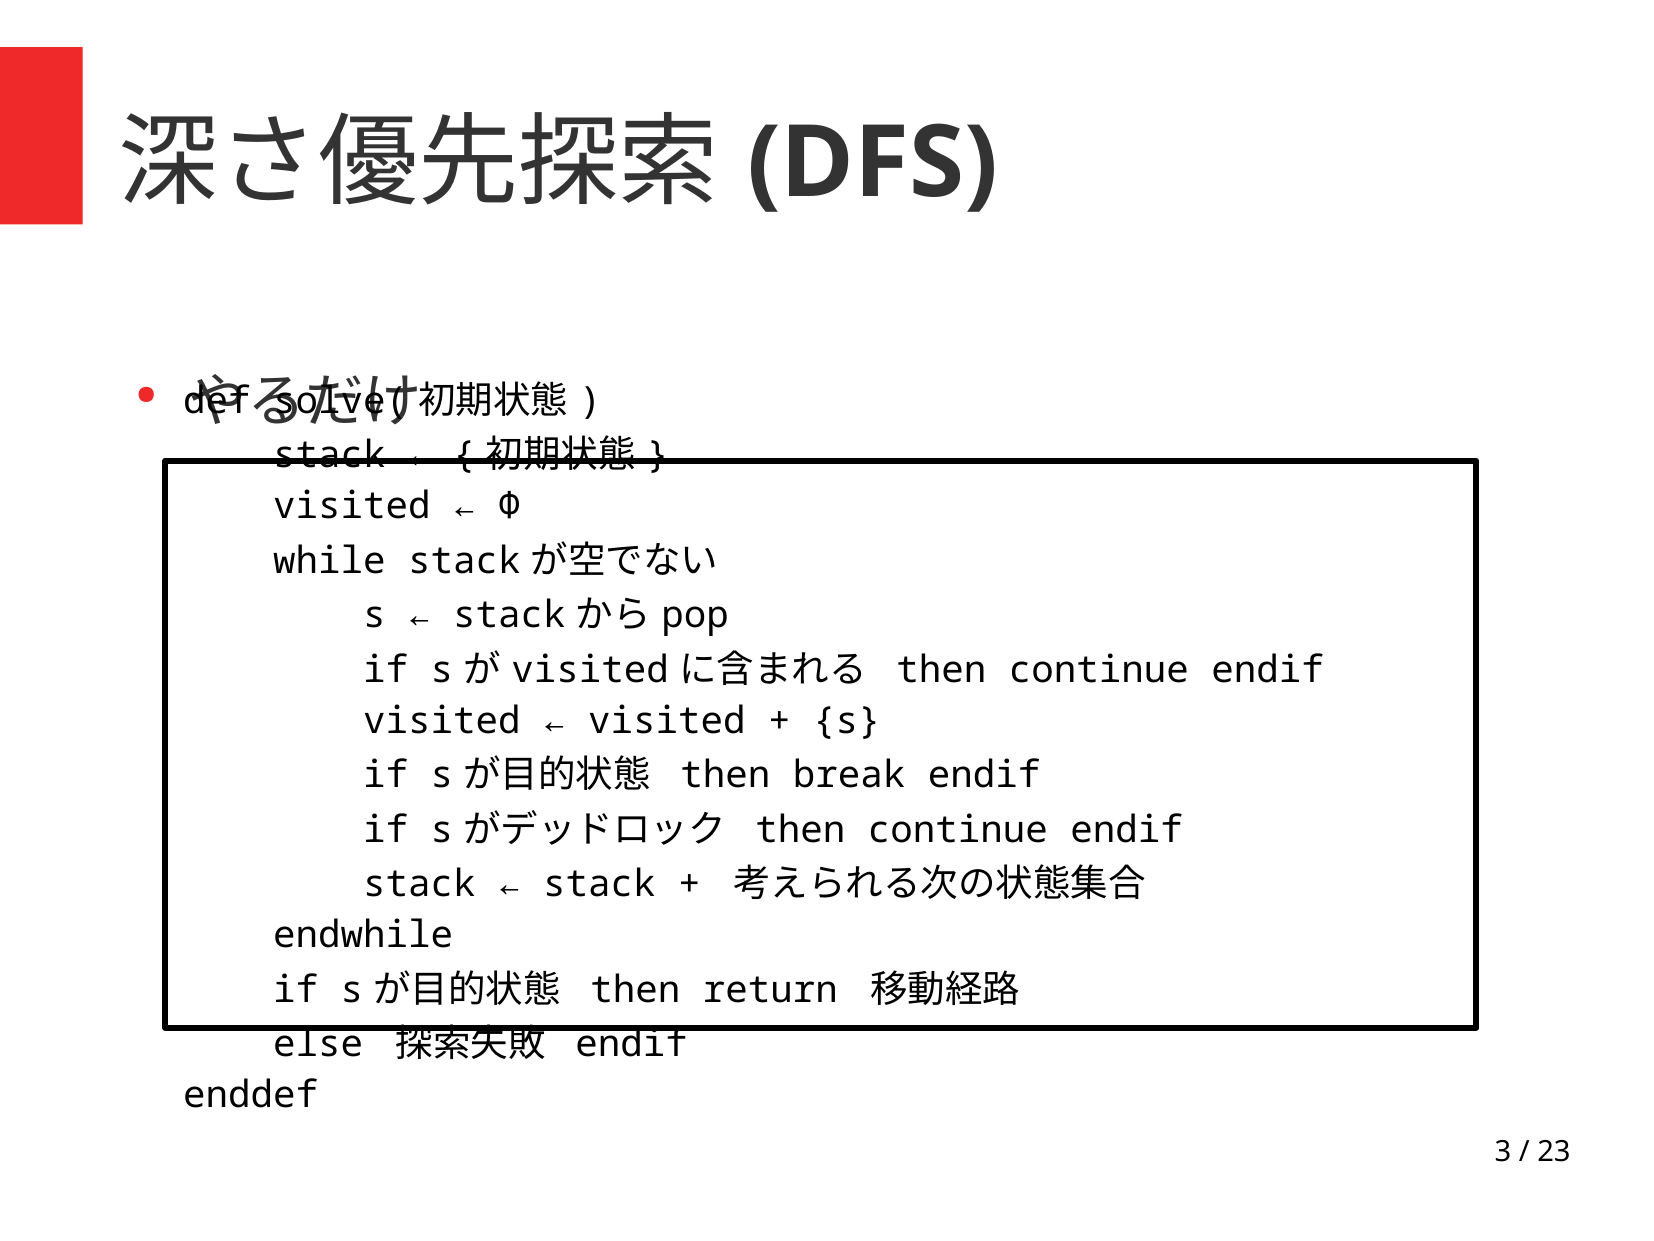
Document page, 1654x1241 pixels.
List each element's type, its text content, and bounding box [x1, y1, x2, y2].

list やるだけ [118, 354, 1536, 1074]
title 深さ優先探索(DFS) [118, 49, 1571, 257]
text_box def solve(初期状態) stack ← {初期状態} visited ← Φ while stackが空でない s ← stackからpop if sがvisitedに含まれる then continue endif visited ← visited + {s} if sが目的状態 then break endif if sがデッドロック then continue endif stack ← stack + 考えられる次の状態集合 endwhile if sが目的状態 then return 移動経路 else 探索失敗 endif enddef [165, 460, 1477, 1028]
